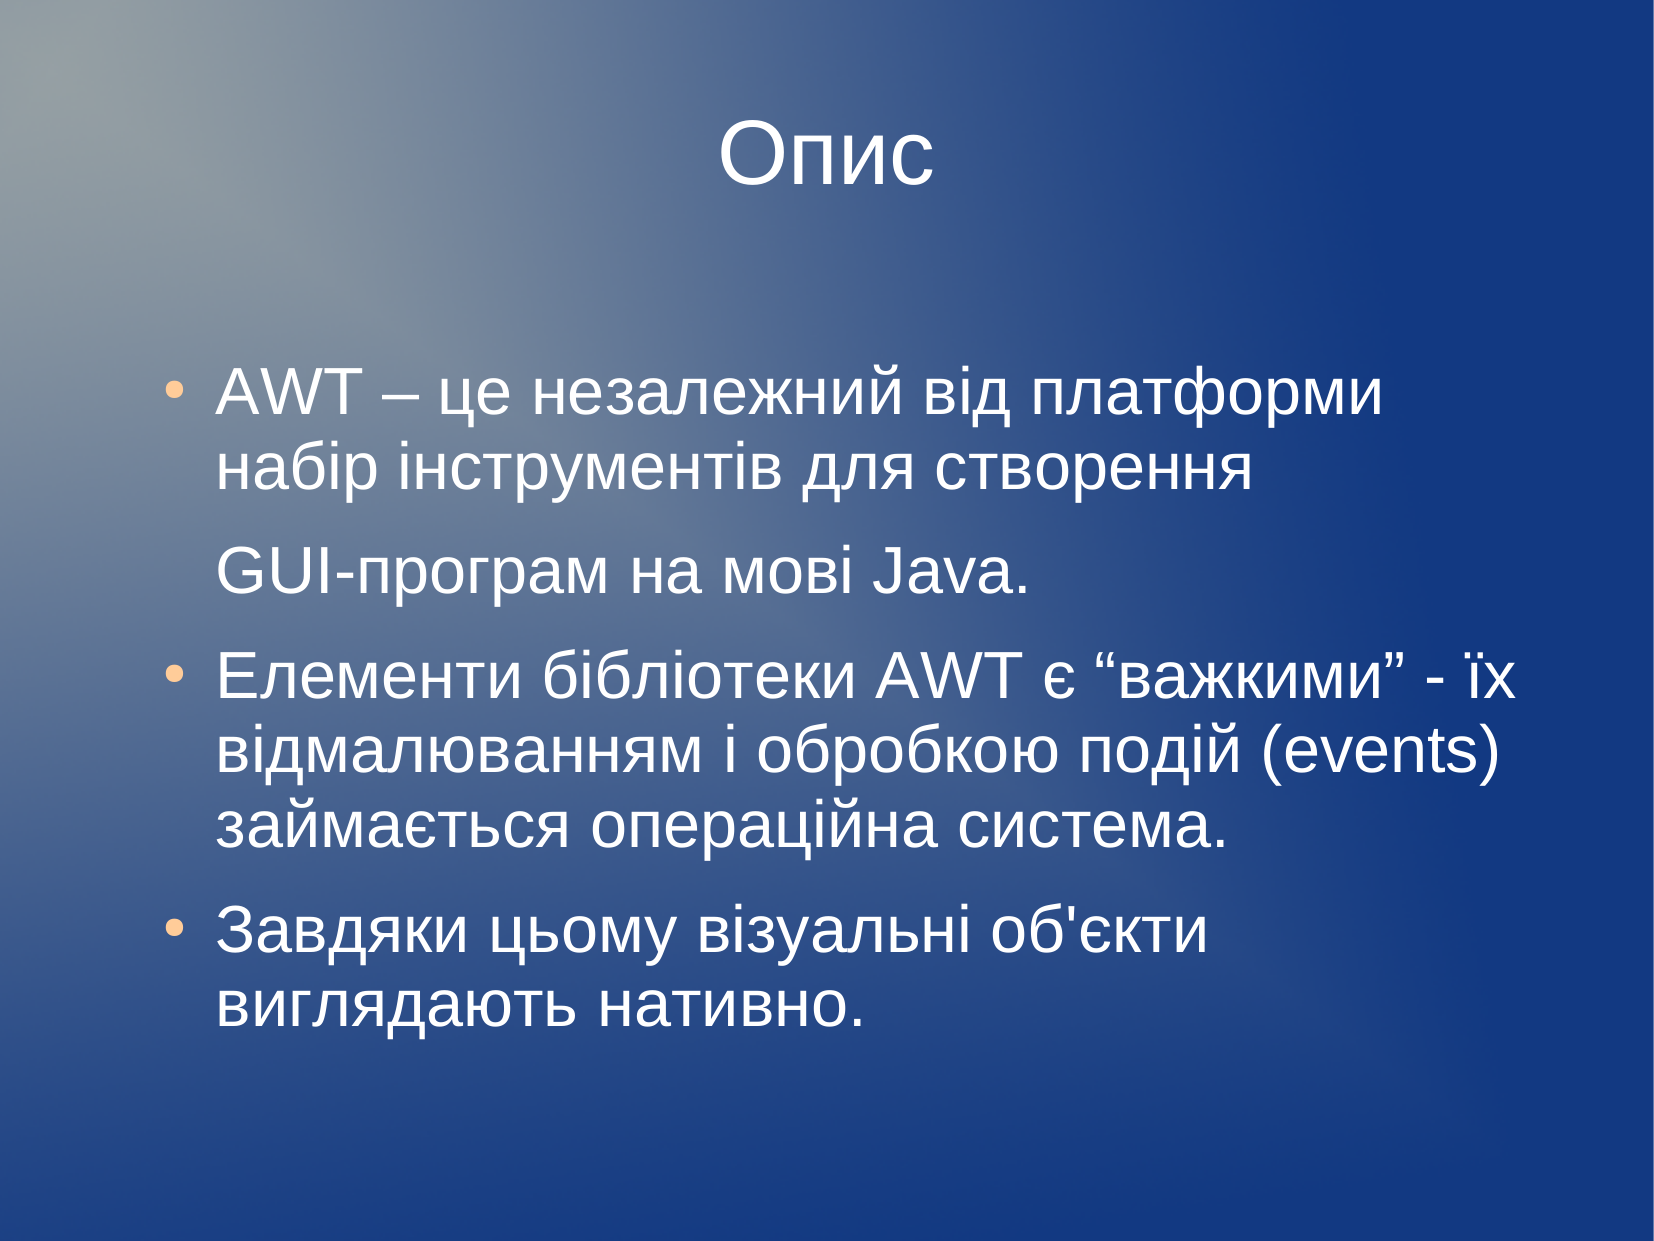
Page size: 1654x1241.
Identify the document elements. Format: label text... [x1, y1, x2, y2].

picture [0, 0, 1654, 1241]
title Опис [82, 49, 1571, 257]
list AWT – це незалежний від платформи набір інструментів для створення GUI-програм на мові Java. Елементи бібліотеки AWT є “важкими” - їх відмалюванням і обробкою подій (events) займається операційна система. Завдяки цьому візуальні об'єкти виглядають нативно. [144, 354, 1536, 1146]
